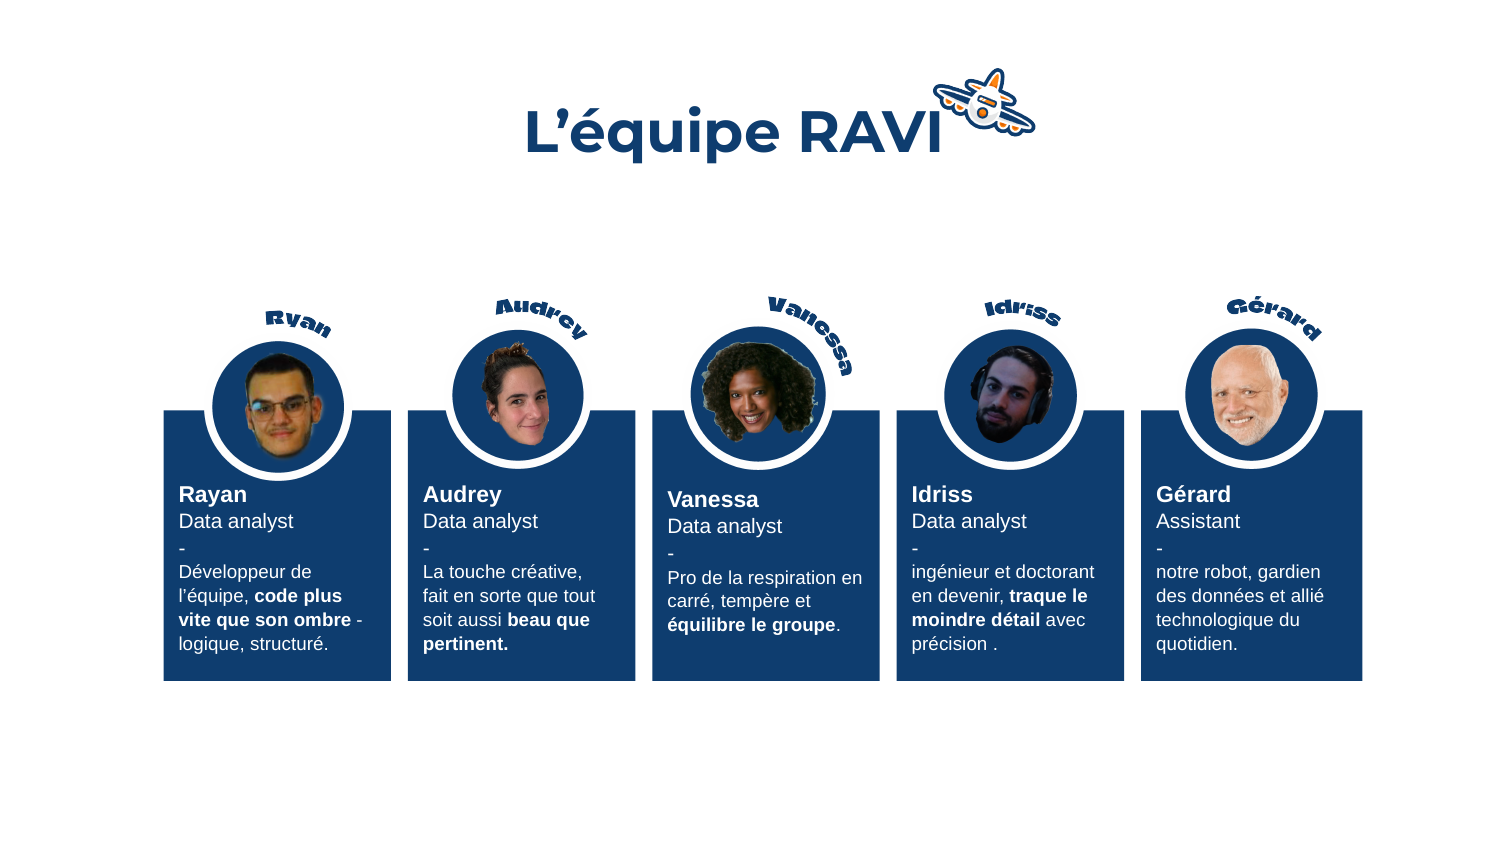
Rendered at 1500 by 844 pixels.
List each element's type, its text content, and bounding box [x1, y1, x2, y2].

list Idriss Data analyst - ingénieur et doctorant en devenir, traque le moindre détail avec précision . [896, 410, 1125, 681]
title L’équipe RAVI [352, 81, 1116, 233]
picture [934, 273, 1087, 470]
picture [1175, 272, 1328, 469]
list Gérard Assistant - notre robot, gardien des données et allié technologique du quotidien. [1141, 410, 1363, 681]
picture [926, 53, 1048, 143]
picture [443, 272, 595, 469]
picture [204, 284, 357, 481]
list Audrey Data analyst - La touche créative, fait en sorte que tout soit aussi beau que pertinent. [407, 410, 636, 681]
list Vanessa Data analyst - Pro de la respiration en carré, tempère et équilibre le groupe. [652, 410, 880, 681]
picture [682, 273, 867, 470]
list Rayan Data analyst - Développeur de l’équipe, code plus vite que son ombre -logique, structuré. [163, 410, 391, 681]
